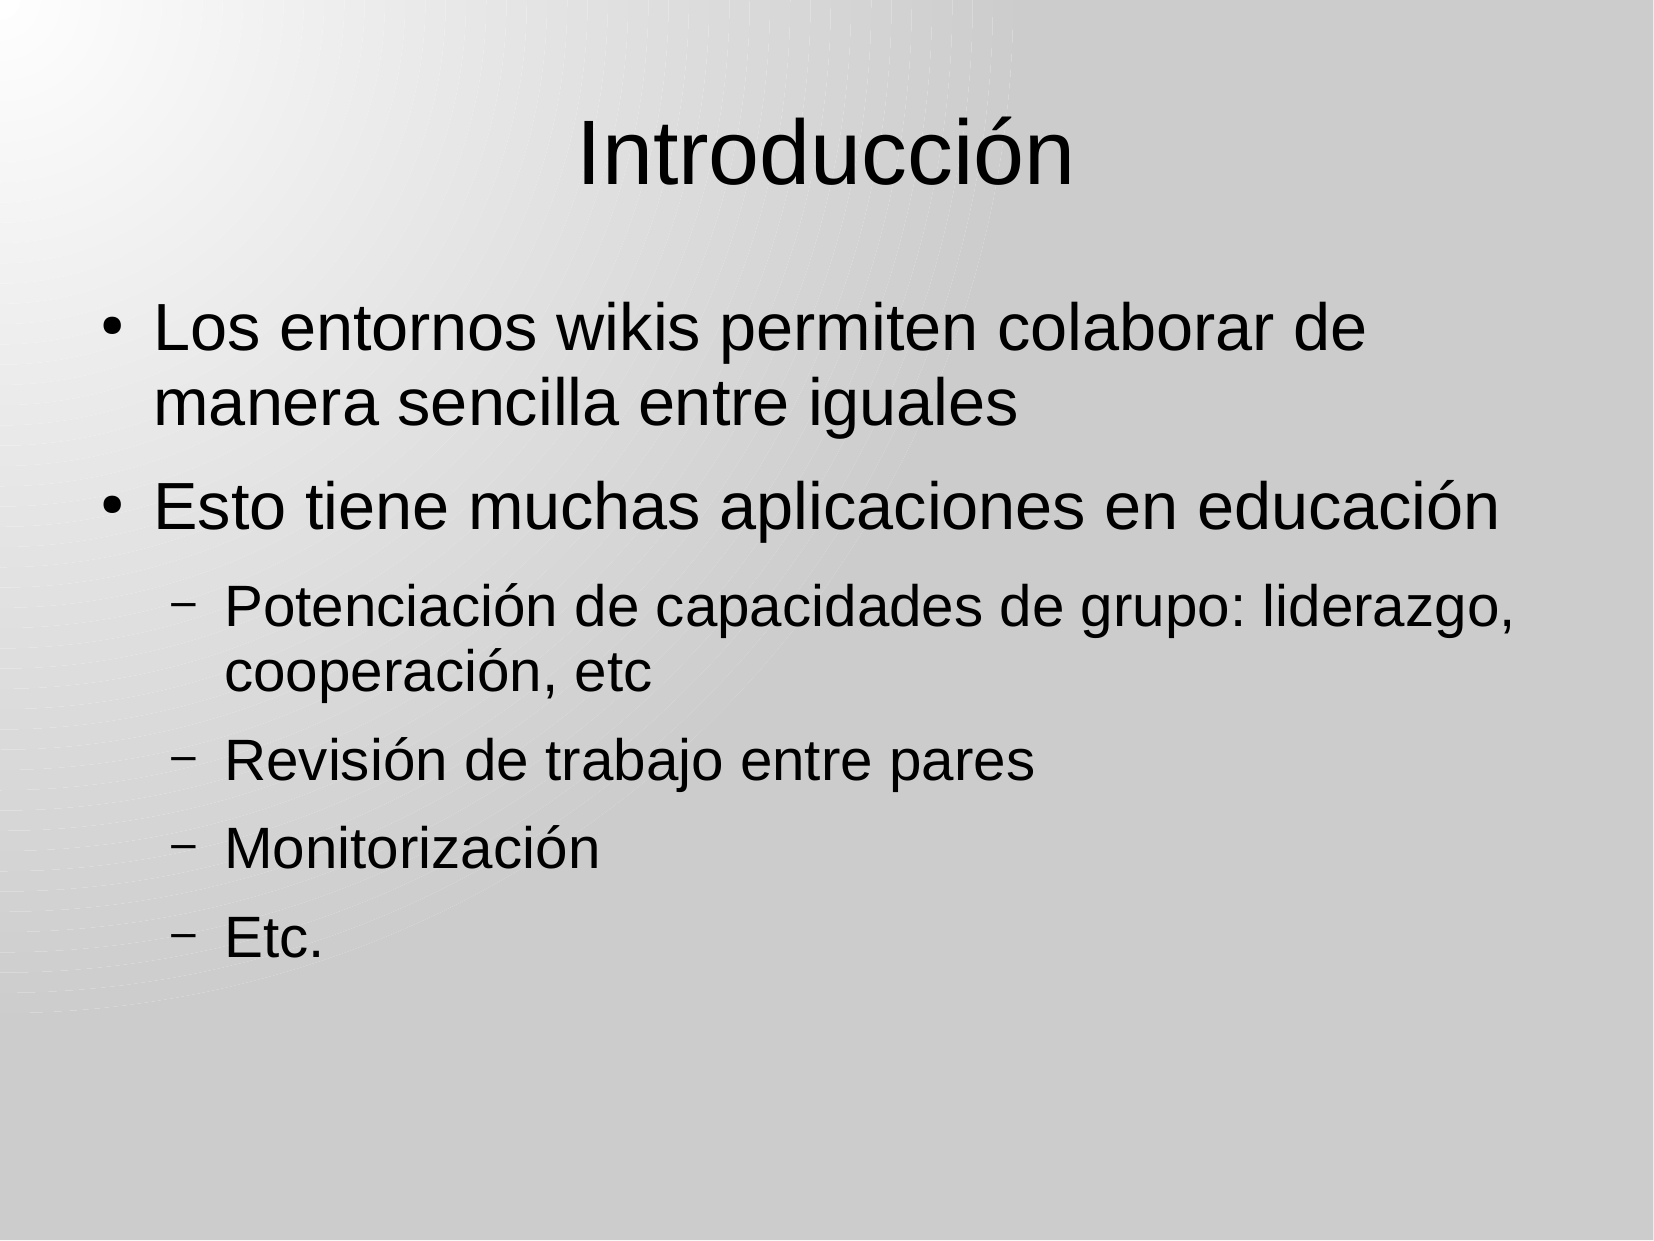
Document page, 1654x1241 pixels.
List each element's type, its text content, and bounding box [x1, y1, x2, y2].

title Introducción [82, 49, 1571, 257]
list Los entornos wikis permiten colaborar de manera sencilla entre iguales Esto tiene muchas aplicaciones en educación Potenciación de capacidades de grupo: liderazgo, cooperación, etc Revisión de trabajo entre pares Monitorización Etc. [82, 290, 1538, 1109]
